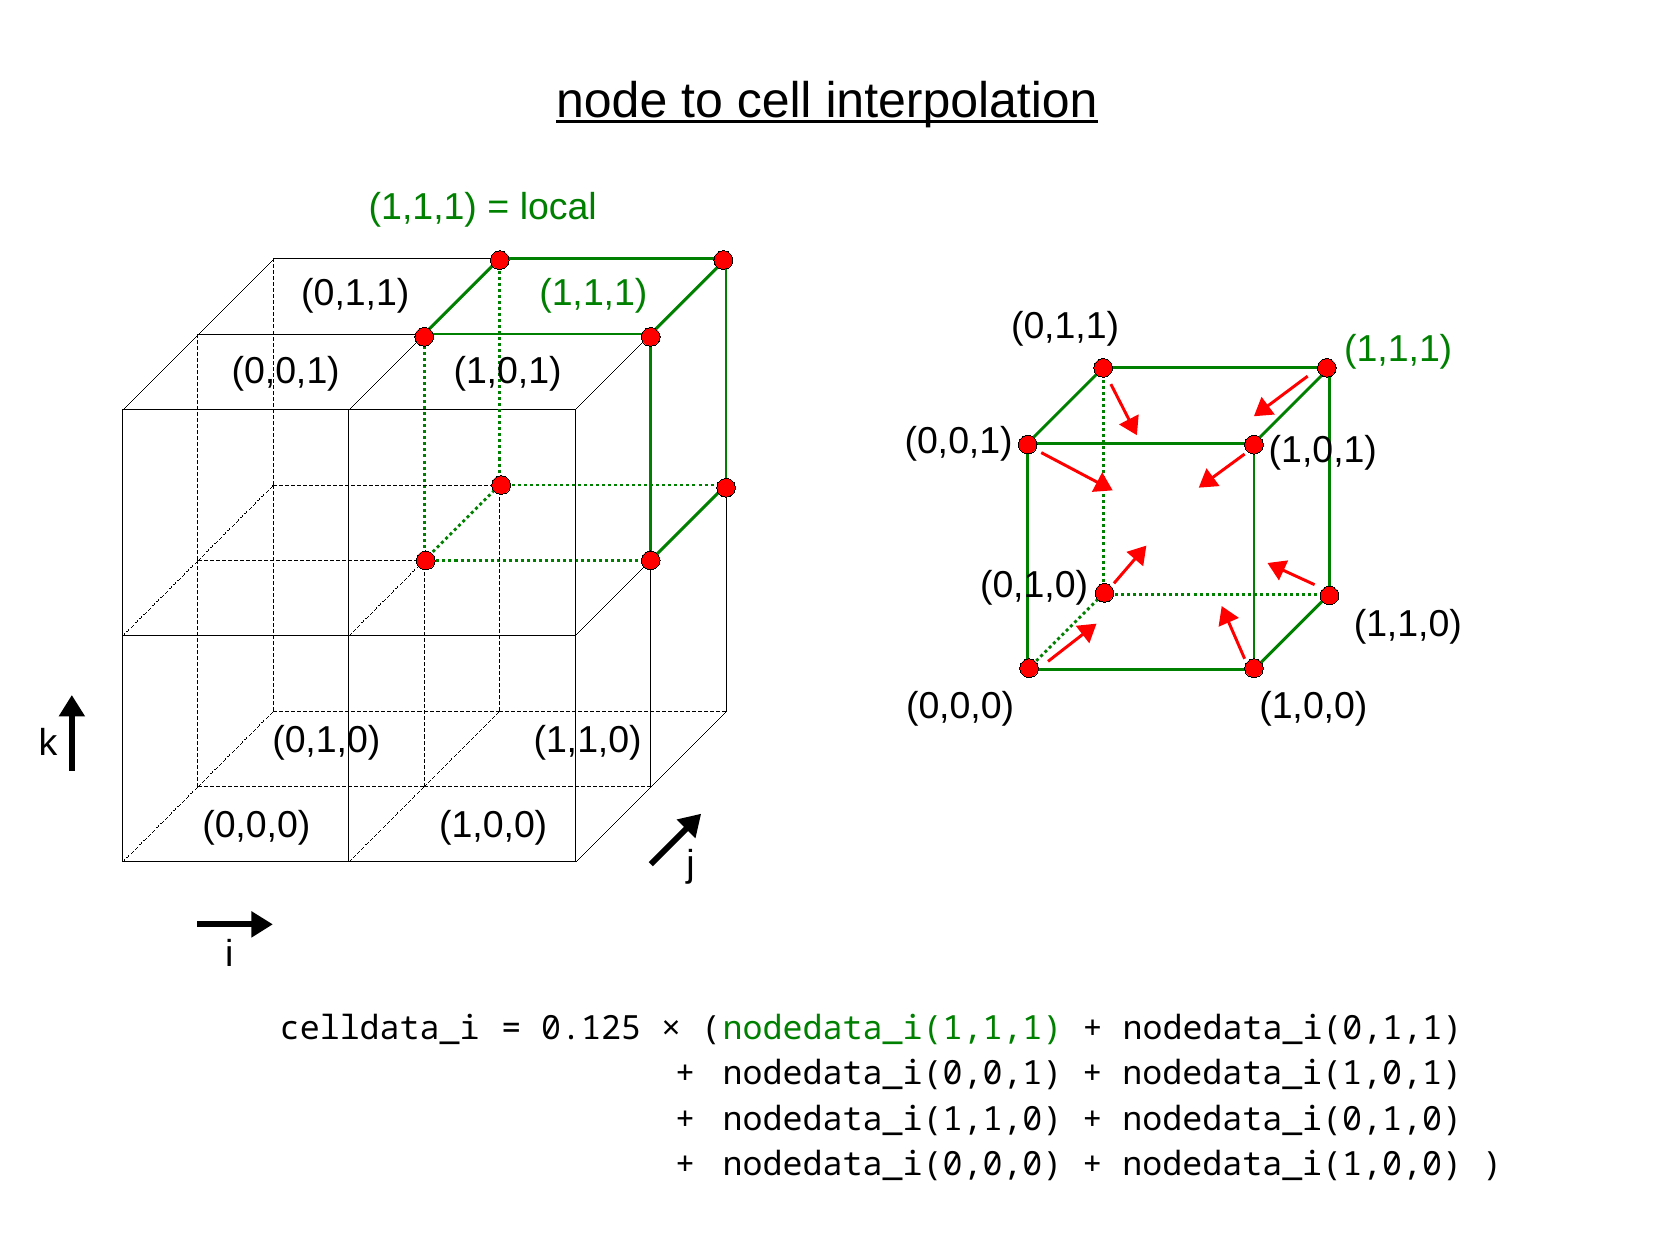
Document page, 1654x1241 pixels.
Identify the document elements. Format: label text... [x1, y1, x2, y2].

text_box (1,1,0) [518, 711, 657, 769]
text_box j [661, 834, 720, 892]
text_box node to cell interpolation [468, 64, 1186, 136]
text_box [1019, 658, 1039, 677]
text_box [1244, 435, 1253, 454]
text_box (0,1,0) [257, 711, 396, 769]
text_box (0,0,0) [881, 677, 1039, 735]
text_box celldata_i = 0.125 × ( nodedata_i(1,1,1) + nodedata_i(0,1,1) + nodedata_i(0,0,1) + nodedata_i(1,0,1) + nodedata_i(1,1,0) + nodedata_i(0,1,0) + nodedata_i(0,0,0) + nodedata_i(1,0,0) ) [265, 996, 1535, 1146]
text_box (1,0,1) [438, 341, 577, 399]
text_box (1,1,1) [1329, 320, 1468, 378]
text_box [1317, 358, 1329, 378]
text_box [641, 550, 661, 570]
text_box (1,1,1) [524, 263, 663, 321]
text_box (0,0,1) [889, 411, 1028, 469]
text_box [1244, 658, 1264, 677]
text_box (0,0,0) [178, 795, 335, 853]
text_box (1,0,0) [424, 795, 563, 853]
text_box (0,1,1) [996, 297, 1135, 355]
text_box (0,1,0) [965, 556, 1104, 614]
text_box (1,0,0) [1244, 677, 1383, 735]
text_box [716, 478, 736, 498]
text_box (1,1,0) [1338, 595, 1477, 653]
text_box [1028, 435, 1038, 454]
text_box [414, 327, 434, 347]
text_box [416, 550, 436, 570]
text_box [713, 250, 733, 270]
text_box [490, 250, 510, 270]
text_box (0,0,1) [216, 341, 355, 399]
text_box (1,1,1) = local [277, 177, 689, 235]
text_box i [200, 924, 259, 982]
text_box (1,0,1) [1253, 421, 1392, 479]
text_box (0,1,1) [286, 263, 425, 321]
text_box [1093, 358, 1113, 378]
text_box [491, 475, 511, 495]
text_box [641, 327, 661, 347]
text_box k [18, 714, 77, 771]
text_box [1104, 583, 1114, 603]
text_box [1320, 586, 1339, 605]
